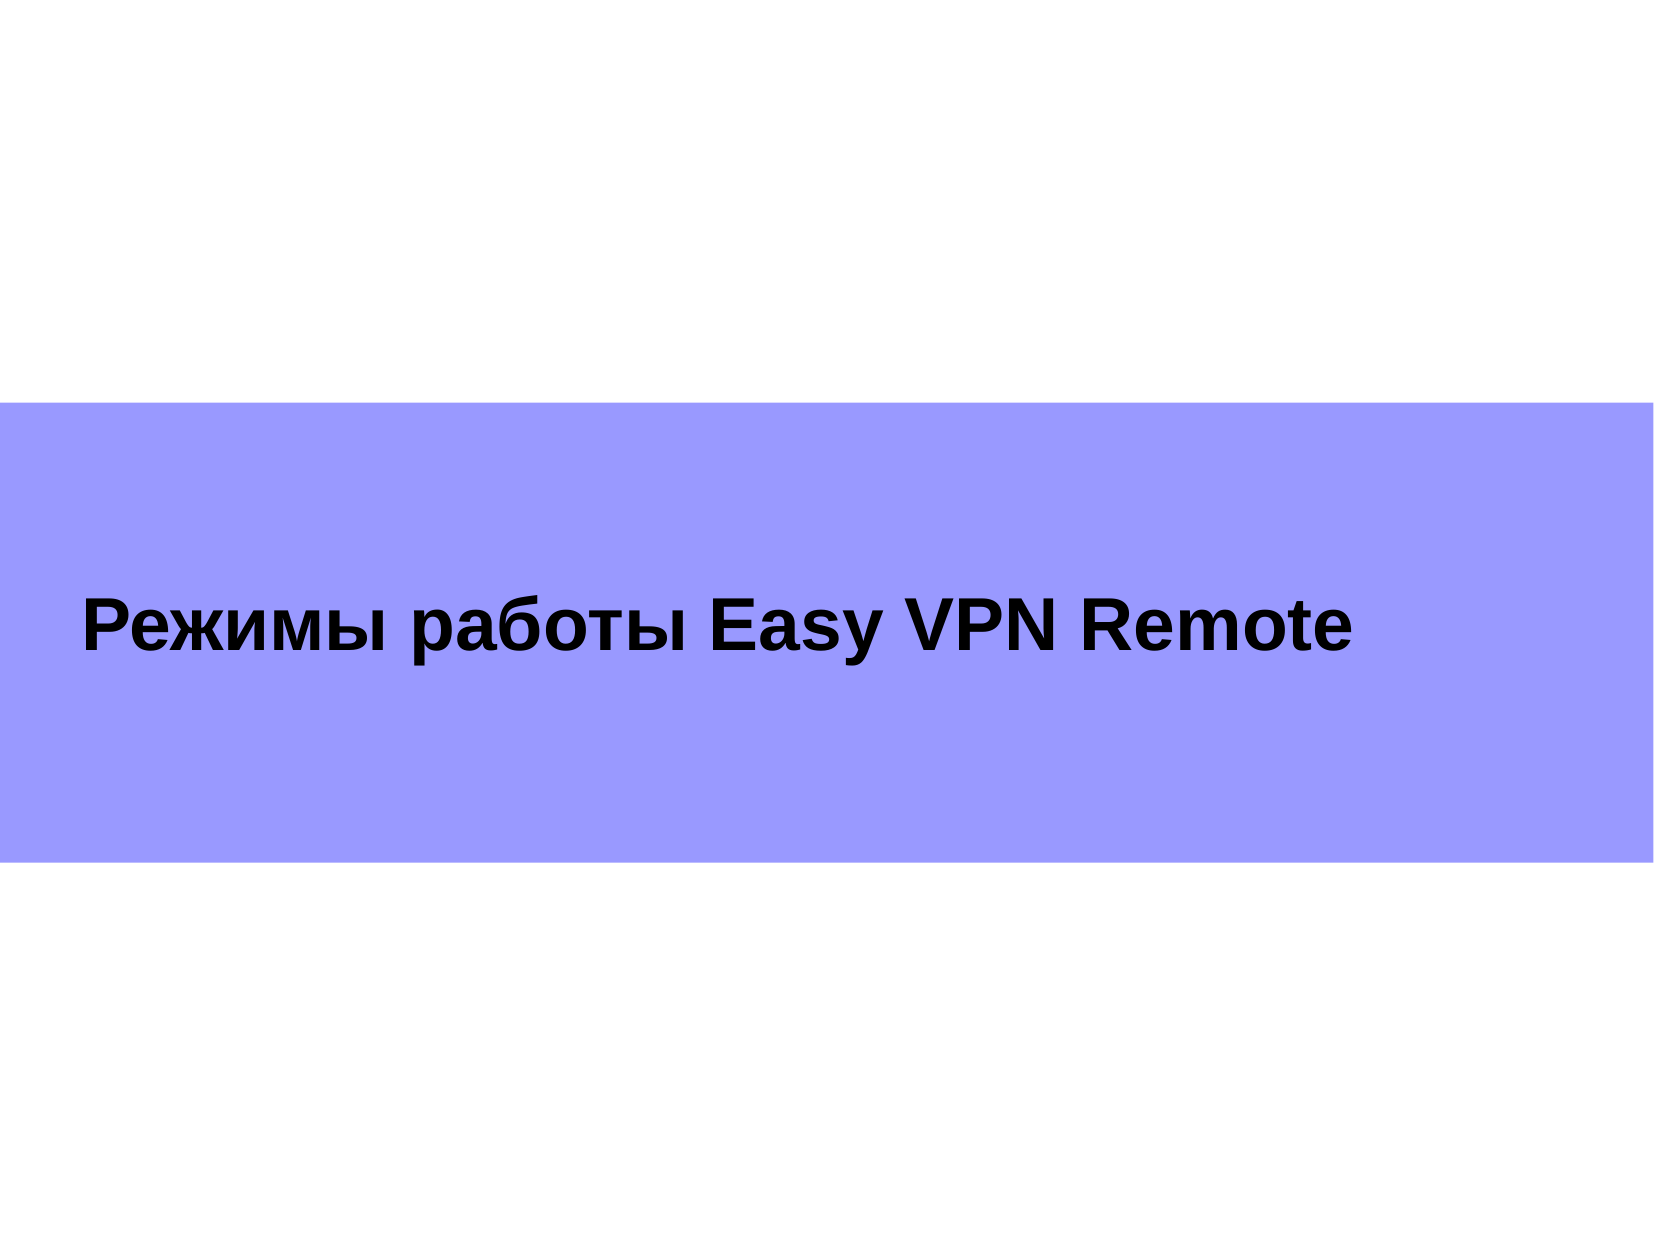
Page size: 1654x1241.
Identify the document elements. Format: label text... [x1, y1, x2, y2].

text_box Режимы работы Easy VPN Remote [67, 578, 1530, 772]
